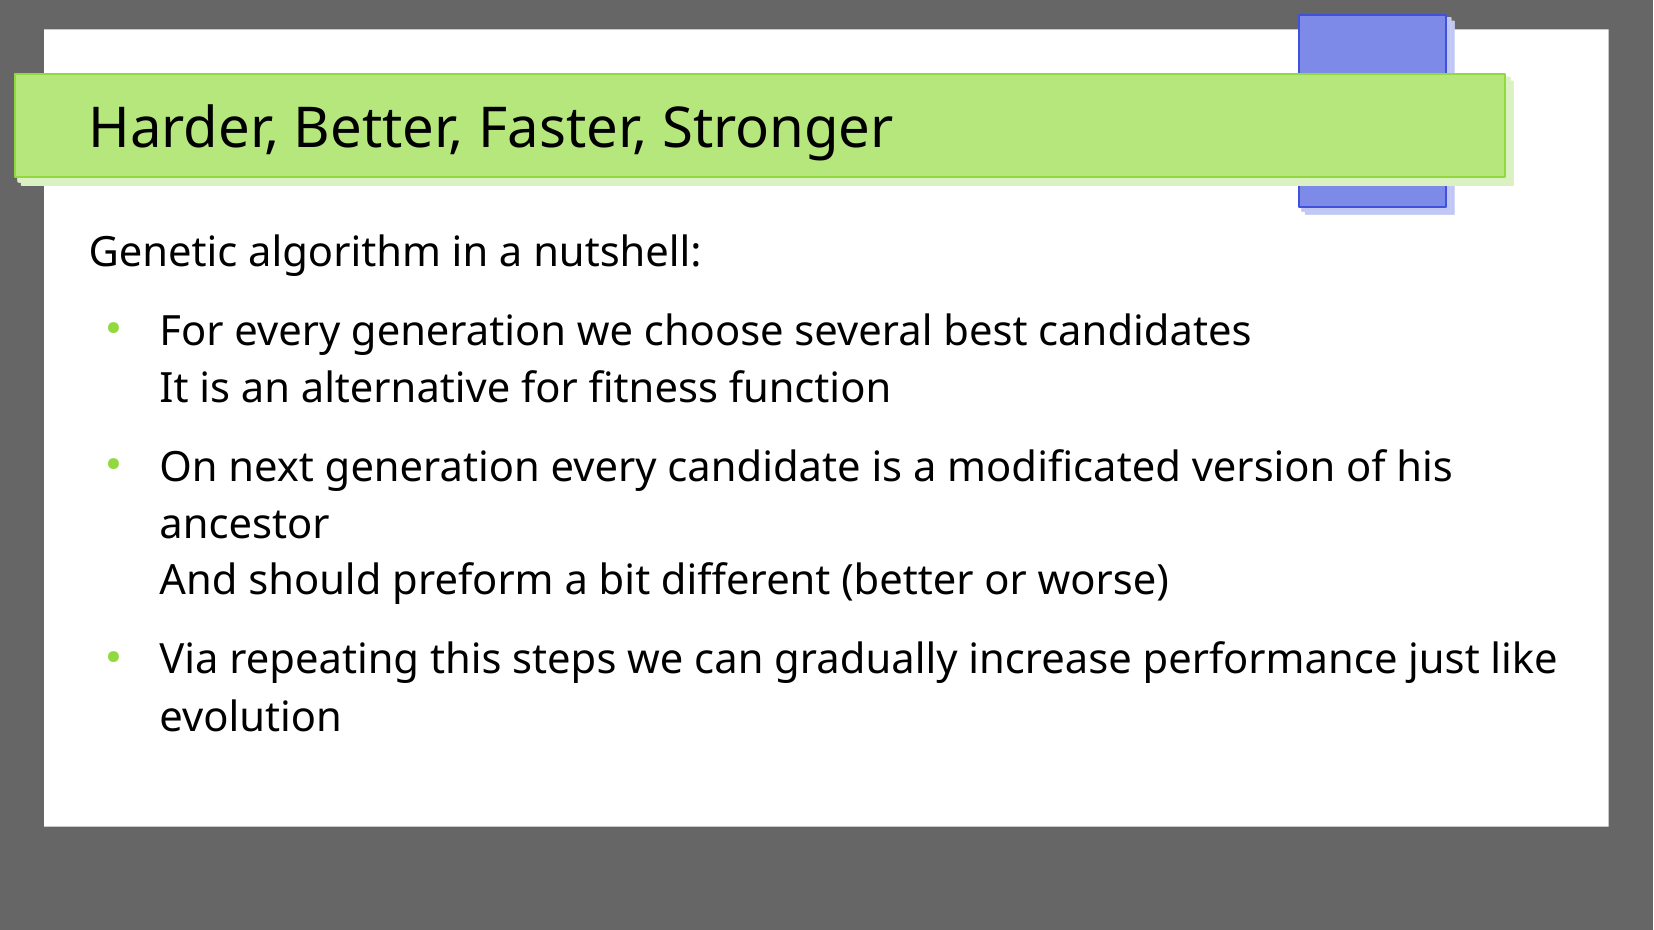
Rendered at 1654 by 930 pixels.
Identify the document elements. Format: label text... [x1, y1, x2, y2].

list Genetic algorithm in a nutshell: For every generation we choose several best candidates It is an alternative for fitness function On next generation every candidate is a modificated version of his ancestor And should preform a bit different (better or worse) Via repeating this steps we can gradually increase performance just like evolution [88, 221, 1565, 812]
title Harder, Better, Faster, Stronger [88, 73, 1506, 178]
